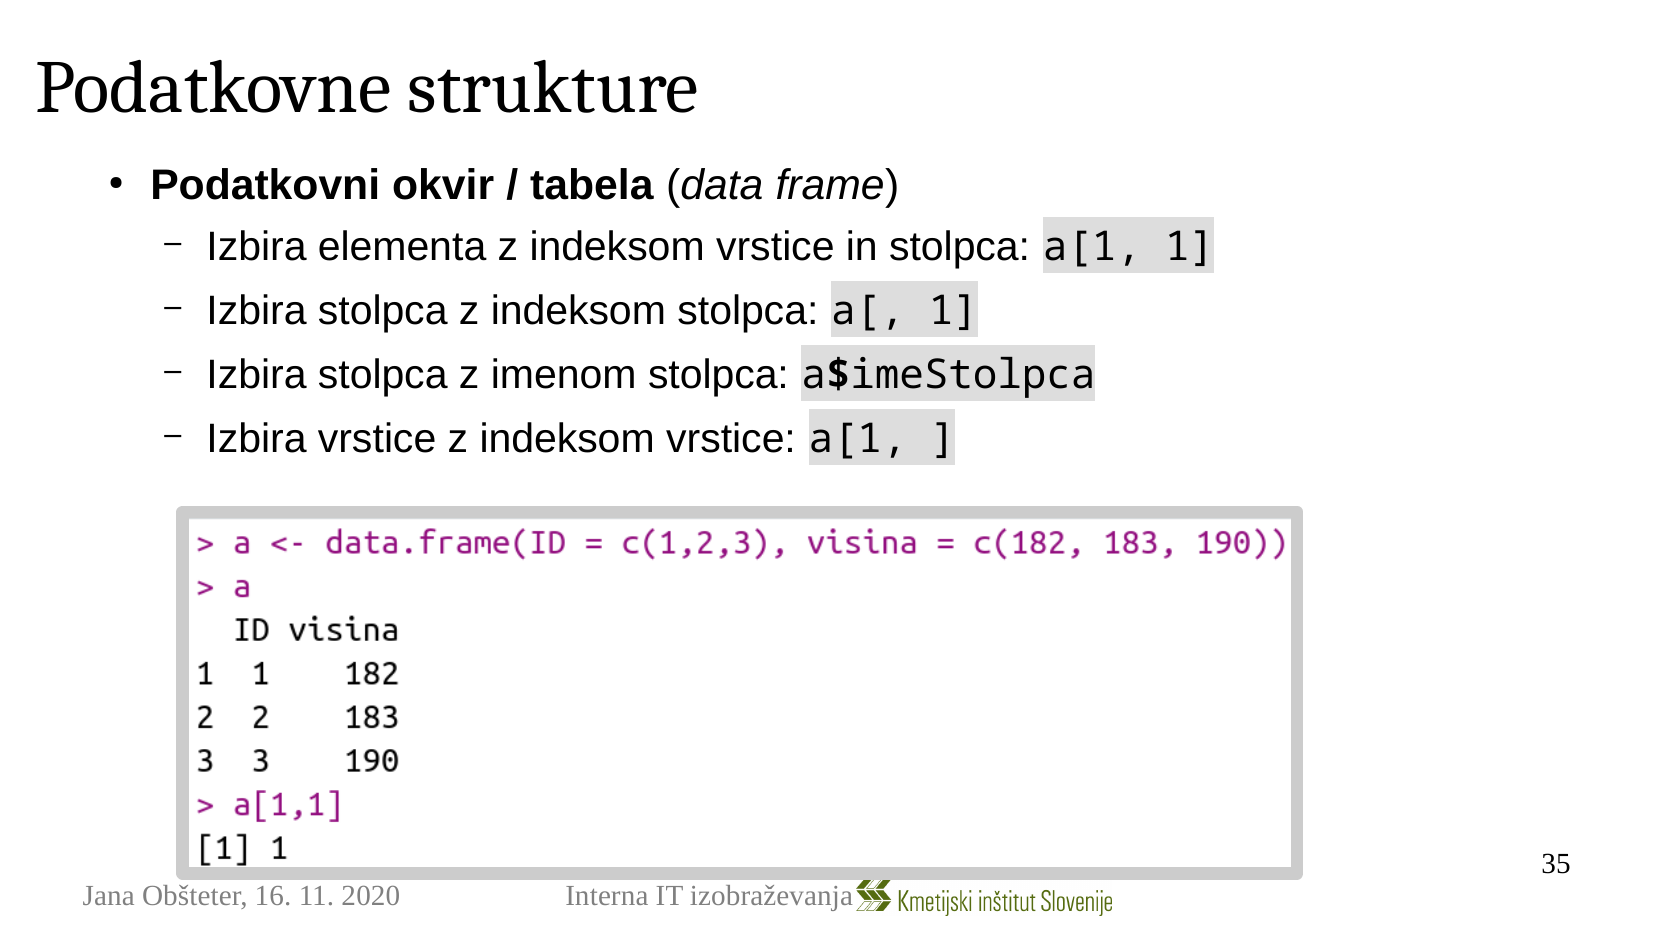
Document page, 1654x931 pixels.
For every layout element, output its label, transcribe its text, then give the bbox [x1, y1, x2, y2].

picture [188, 518, 1291, 868]
list Podatkovni okvir / tabela (data frame) Izbira elementa z indeksom vrstice in stolpca: a[1, 1] Izbira stolpca z indeksom stolpca: a[, 1] Izbira stolpca z imenom stolpca: a$imeStolpca Izbira vrstice z indeksom vrstice: a[1, ] [94, 153, 1642, 469]
picture [856, 880, 1112, 916]
title Podatkovne strukture [35, 21, 1524, 154]
